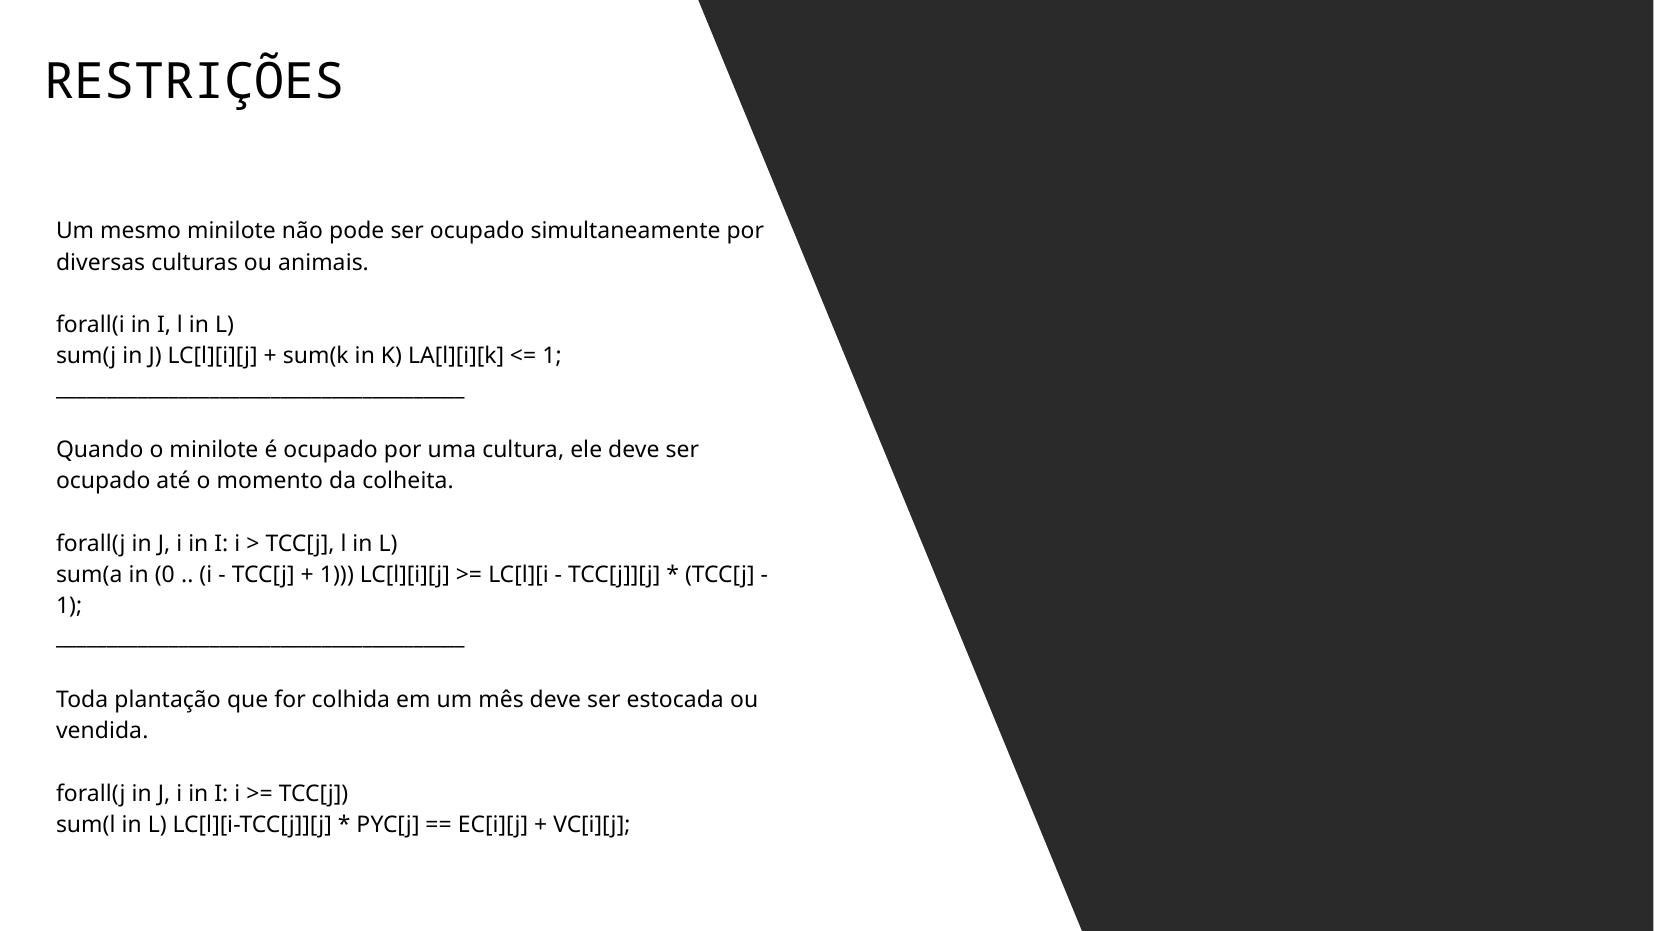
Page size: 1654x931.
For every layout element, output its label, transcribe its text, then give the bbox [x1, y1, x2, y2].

text_box [698, 0, 1654, 931]
text_box Um mesmo minilote não pode ser ocupado simultaneamente por diversas culturas ou animais. forall(i in I, l in L) sum(j in J) LC[l][i][j] + sum(k in K) LA[l][i][k] <= 1; ________________________________________ Quando o minilote é ocupado por uma cultura, ele deve ser ocupado até o momento da colheita. forall(j in J, i in I: i > TCC[j], l in L) sum(a in (0 .. (i - TCC[j] + 1))) LC[l][i][j] >= LC[l][i - TCC[j]][j] * (TCC[j] - 1); ________________________________________ Toda plantação que for colhida em um mês deve ser estocada ou vendida. forall(j in J, i in I: i >= TCC[j]) sum(l in L) LC[l][i-TCC[j]][j] * PYC[j] == EC[i][j] + VC[i][j]; [41, 206, 798, 857]
text_box RESTRIÇÕES [29, 37, 438, 190]
